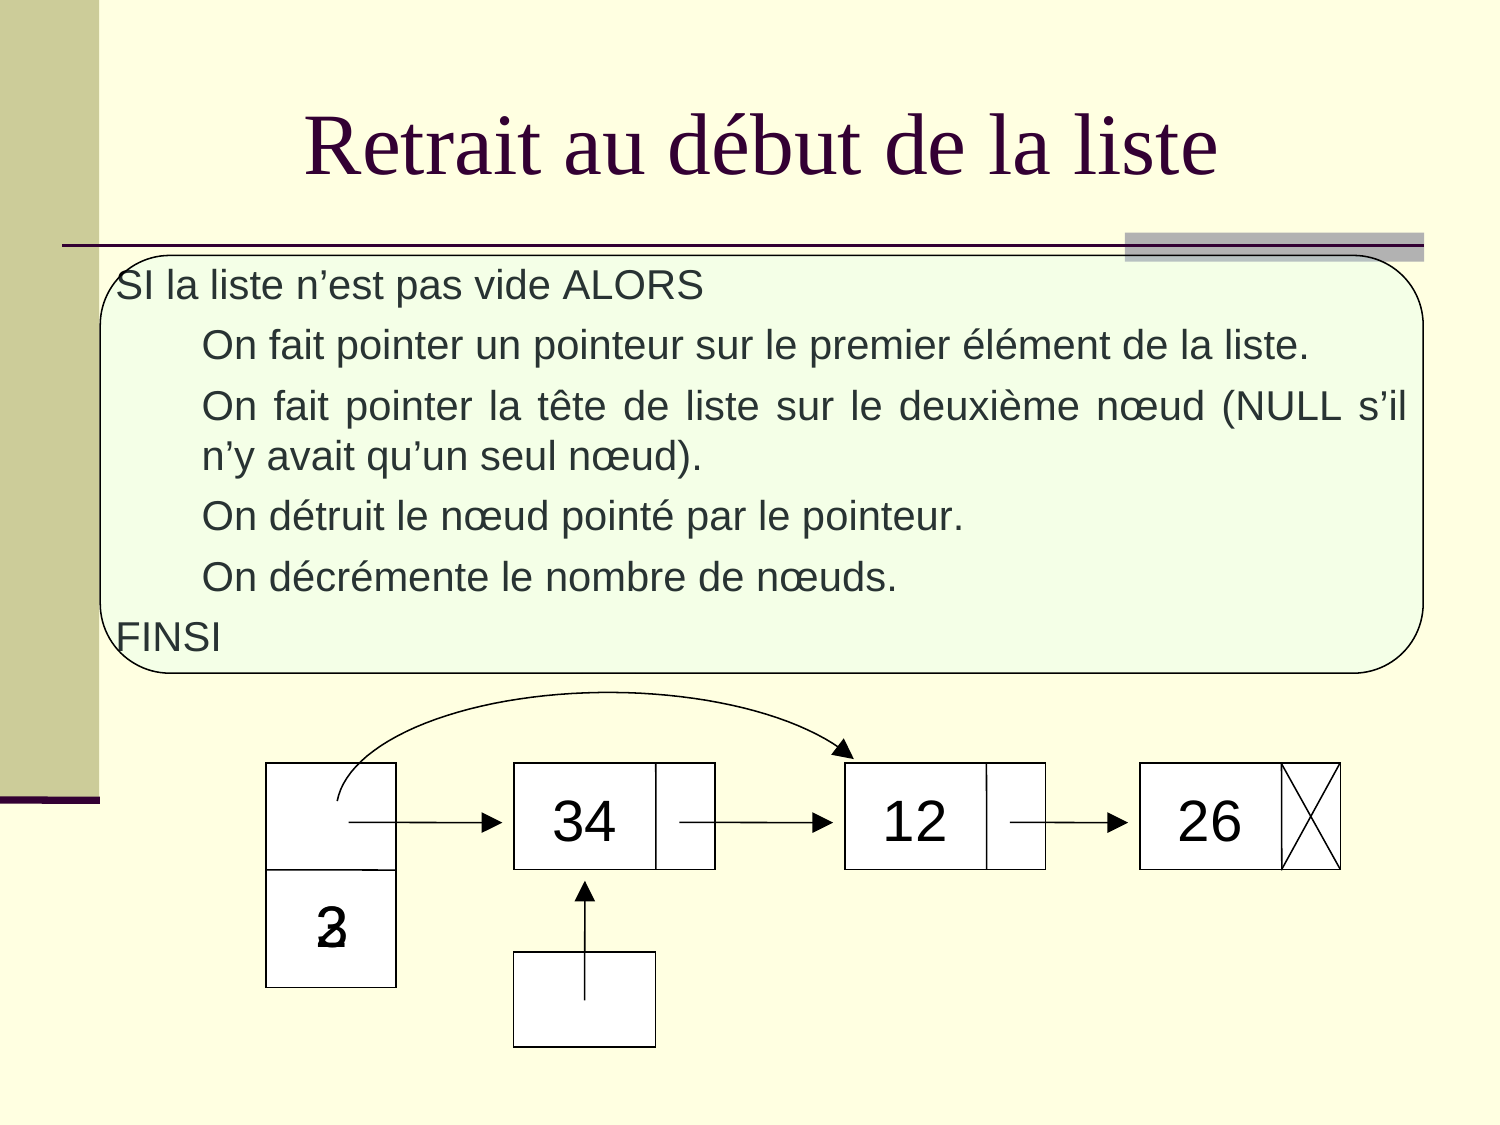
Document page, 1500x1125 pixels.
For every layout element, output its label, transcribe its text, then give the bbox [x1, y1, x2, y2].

text_box 26 [1163, 774, 1270, 861]
text_box [1283, 770, 1309, 863]
text_box [265, 871, 396, 988]
text_box [514, 763, 655, 870]
text_box [657, 763, 715, 870]
text_box 2 [301, 881, 372, 967]
text_box [844, 763, 985, 870]
text_box 12 [868, 774, 975, 861]
text_box [1313, 765, 1341, 867]
text_box [100, 255, 1424, 674]
text_box [1283, 820, 1339, 870]
text_box [265, 763, 396, 869]
title Retrait au début de la liste [100, 45, 1424, 234]
text_box [988, 763, 1046, 870]
text_box [513, 952, 656, 1048]
text_box [1139, 763, 1281, 870]
text_box SI la liste n’est pas vide ALORS On fait pointer un pointeur sur le premier élément de la liste. On fait pointer la tête de liste sur le deuxième nœud (NULL s’il n’y avait qu’un seul nœud). On détruit le nœud pointé par le pointeur. On décrémente le nombre de nœuds. FINSI [99, 249, 1423, 587]
text_box [1283, 763, 1338, 813]
text_box 34 [537, 774, 644, 861]
